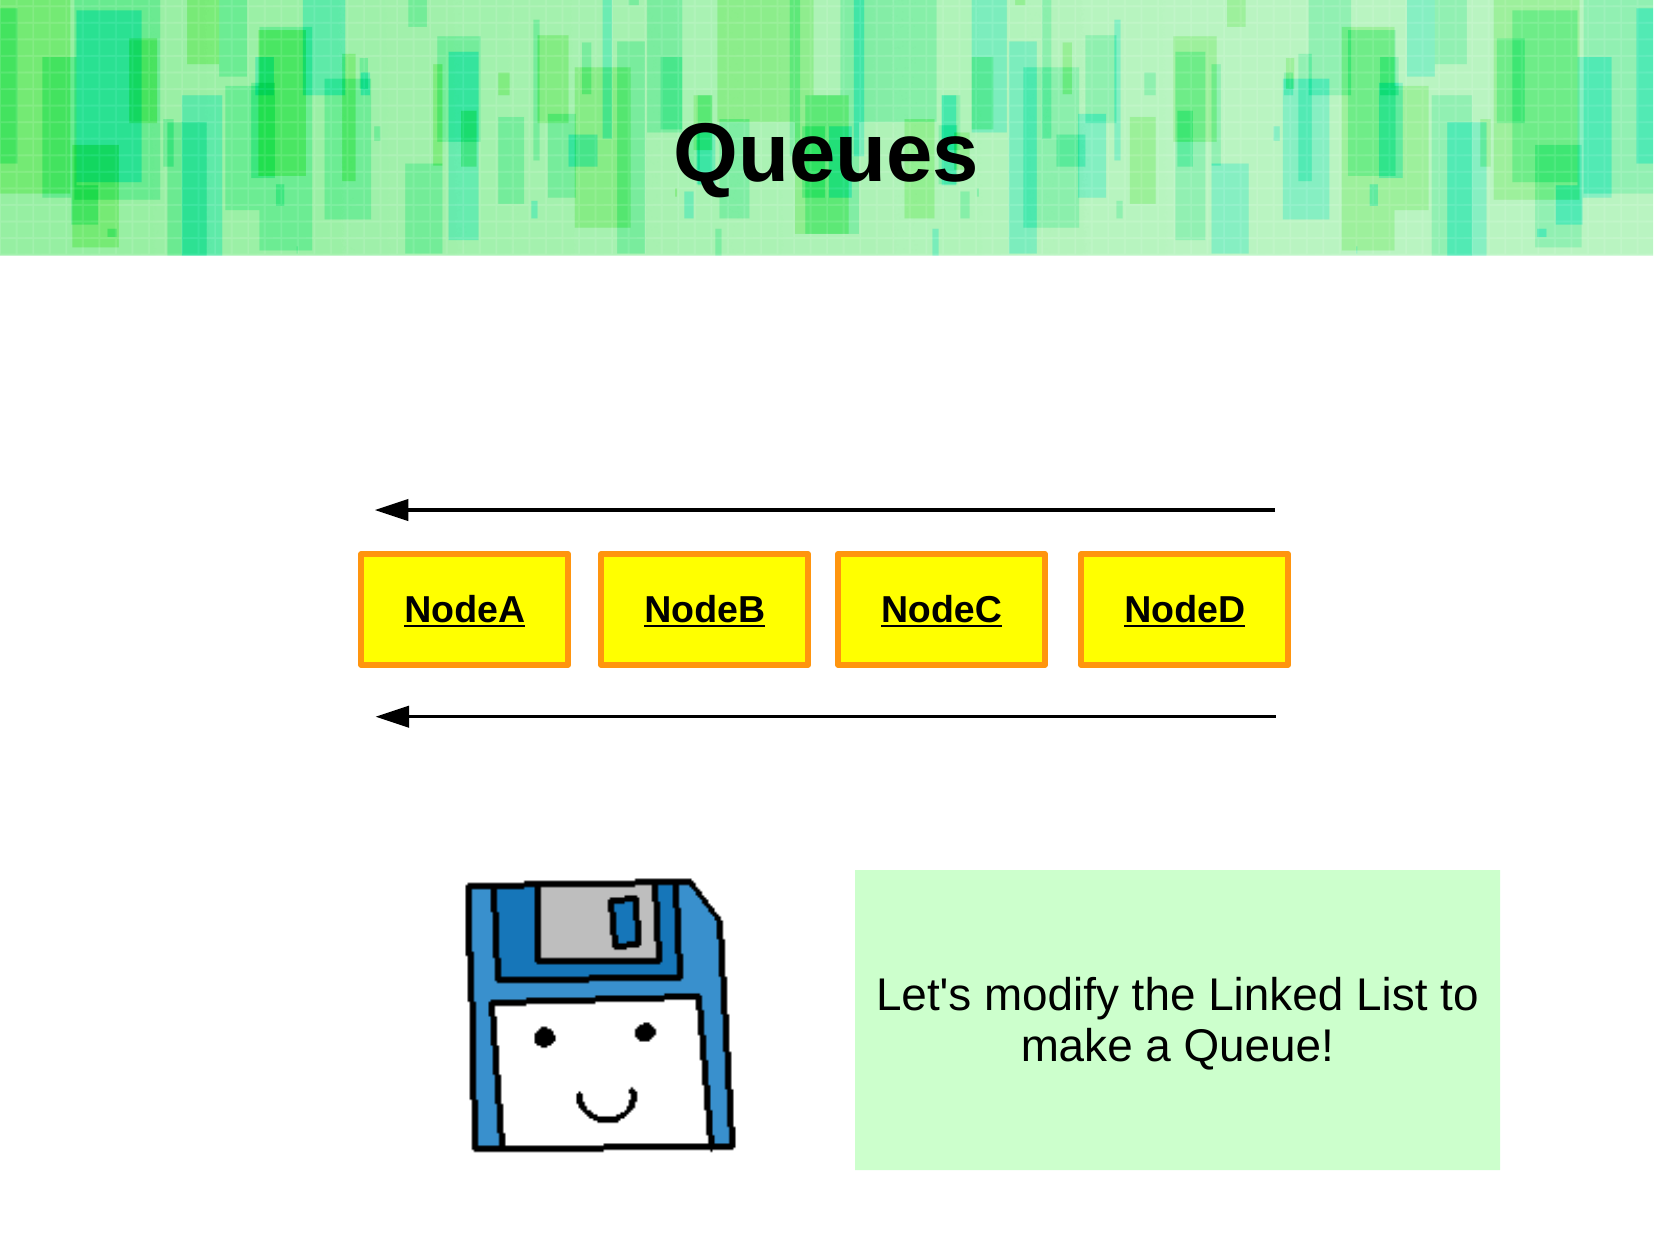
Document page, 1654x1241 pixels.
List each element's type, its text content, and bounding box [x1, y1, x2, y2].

text_box NodeB [601, 553, 809, 665]
picture [0, 0, 1654, 1241]
title Queues [82, 49, 1571, 257]
text_box NodeA [361, 553, 569, 665]
text_box NodeD [1081, 553, 1289, 665]
text_box Let's modify the Linked List to make a Queue! [855, 870, 1501, 1171]
text_box NodeC [838, 553, 1045, 665]
